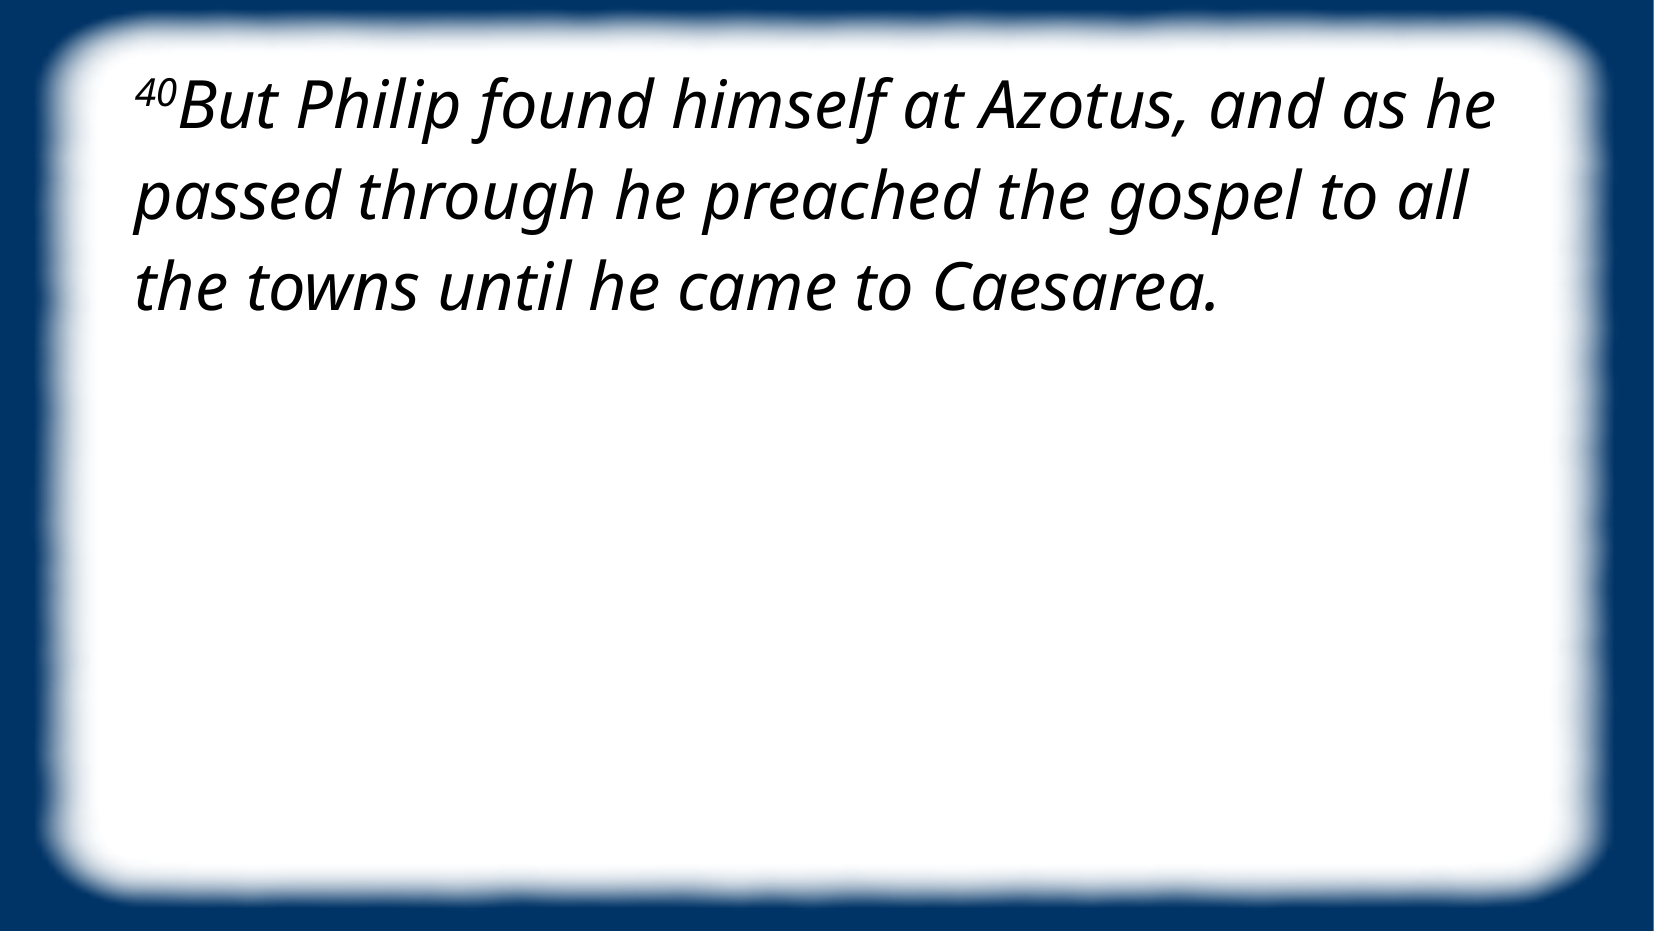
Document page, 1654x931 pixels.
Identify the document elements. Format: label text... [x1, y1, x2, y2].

picture [0, 0, 1654, 931]
text_box 40But Philip found himself at Azotus, and as he passed through he preached the gospel to all the towns until he came to Caesarea. [120, 50, 1546, 361]
